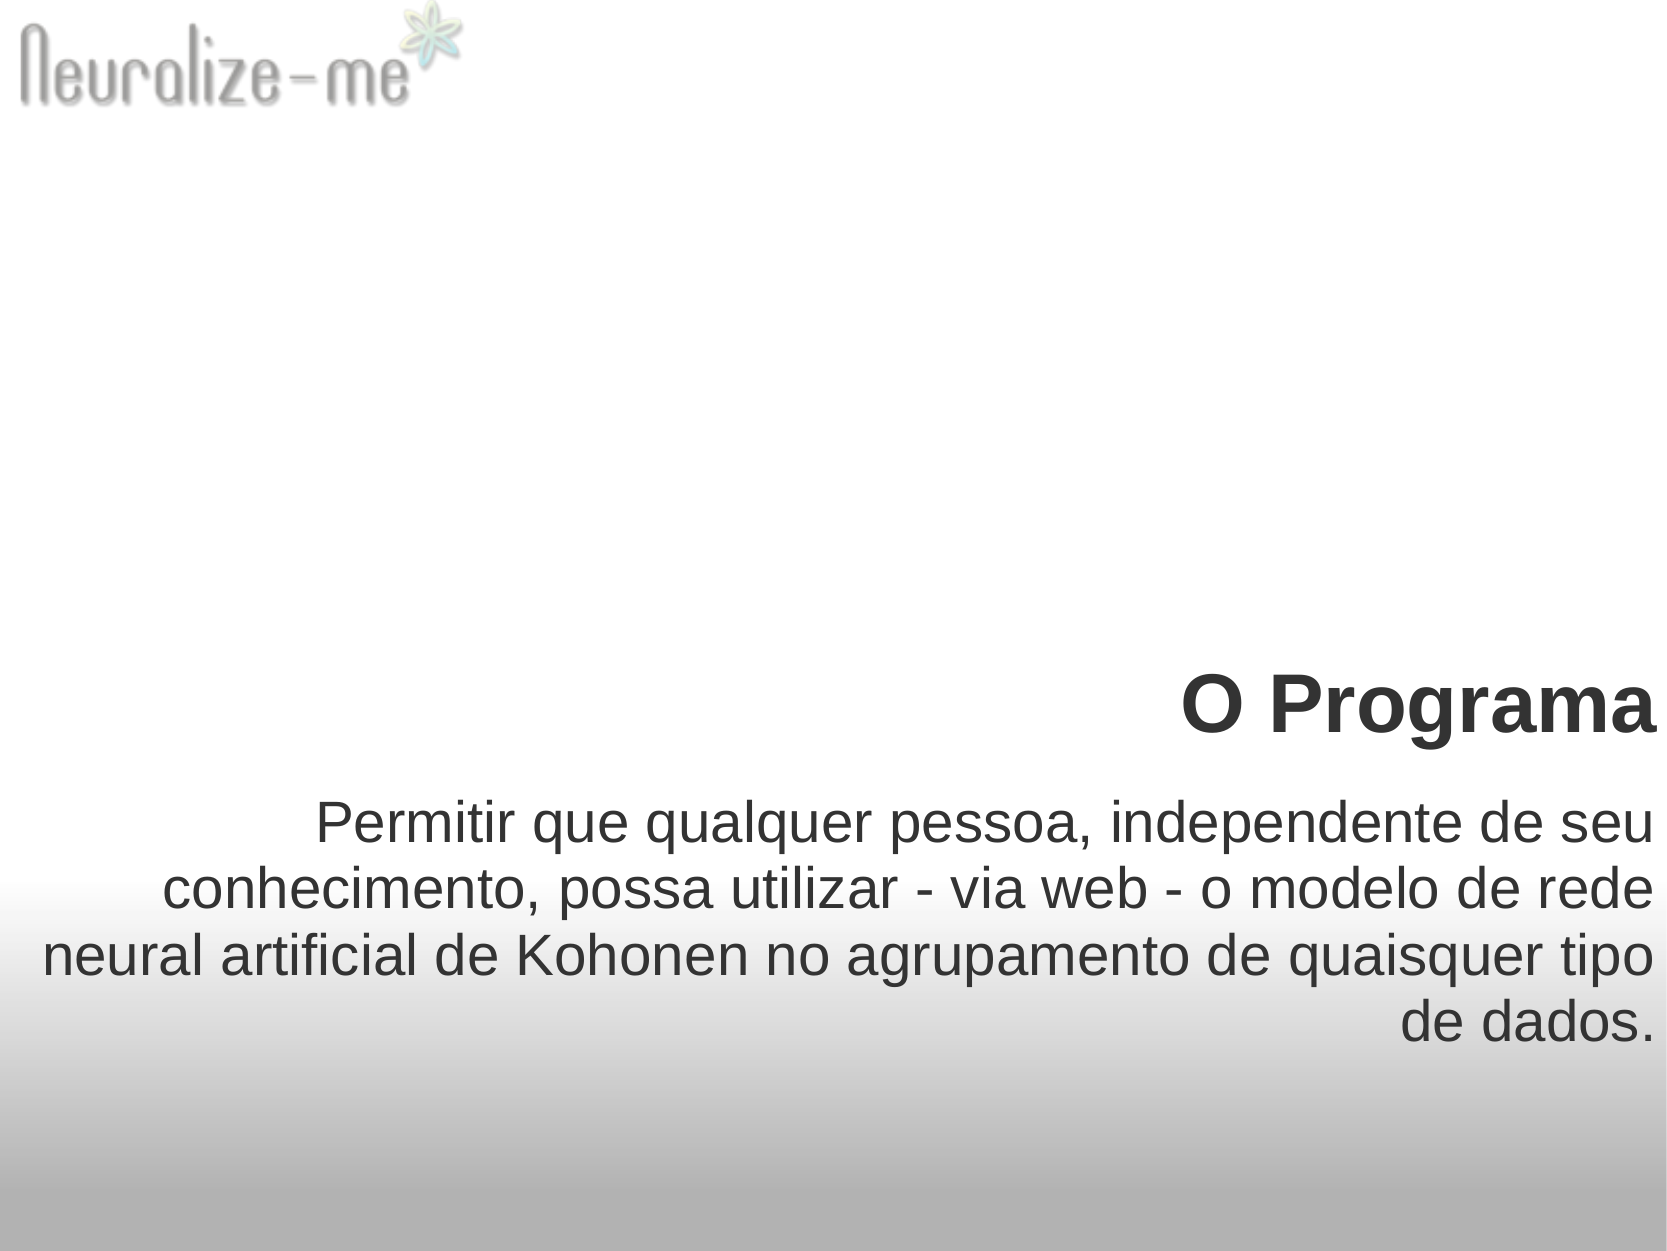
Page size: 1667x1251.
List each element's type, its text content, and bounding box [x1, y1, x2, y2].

picture [0, 0, 1667, 1251]
title O Programa Permitir que qualquer pessoa, independente de seu conhecimento, possa utilizar - via web - o modelo de rede neural artificial de Kohonen no agrupamento de quaisquer tipo de dados. [0, 656, 1657, 1251]
